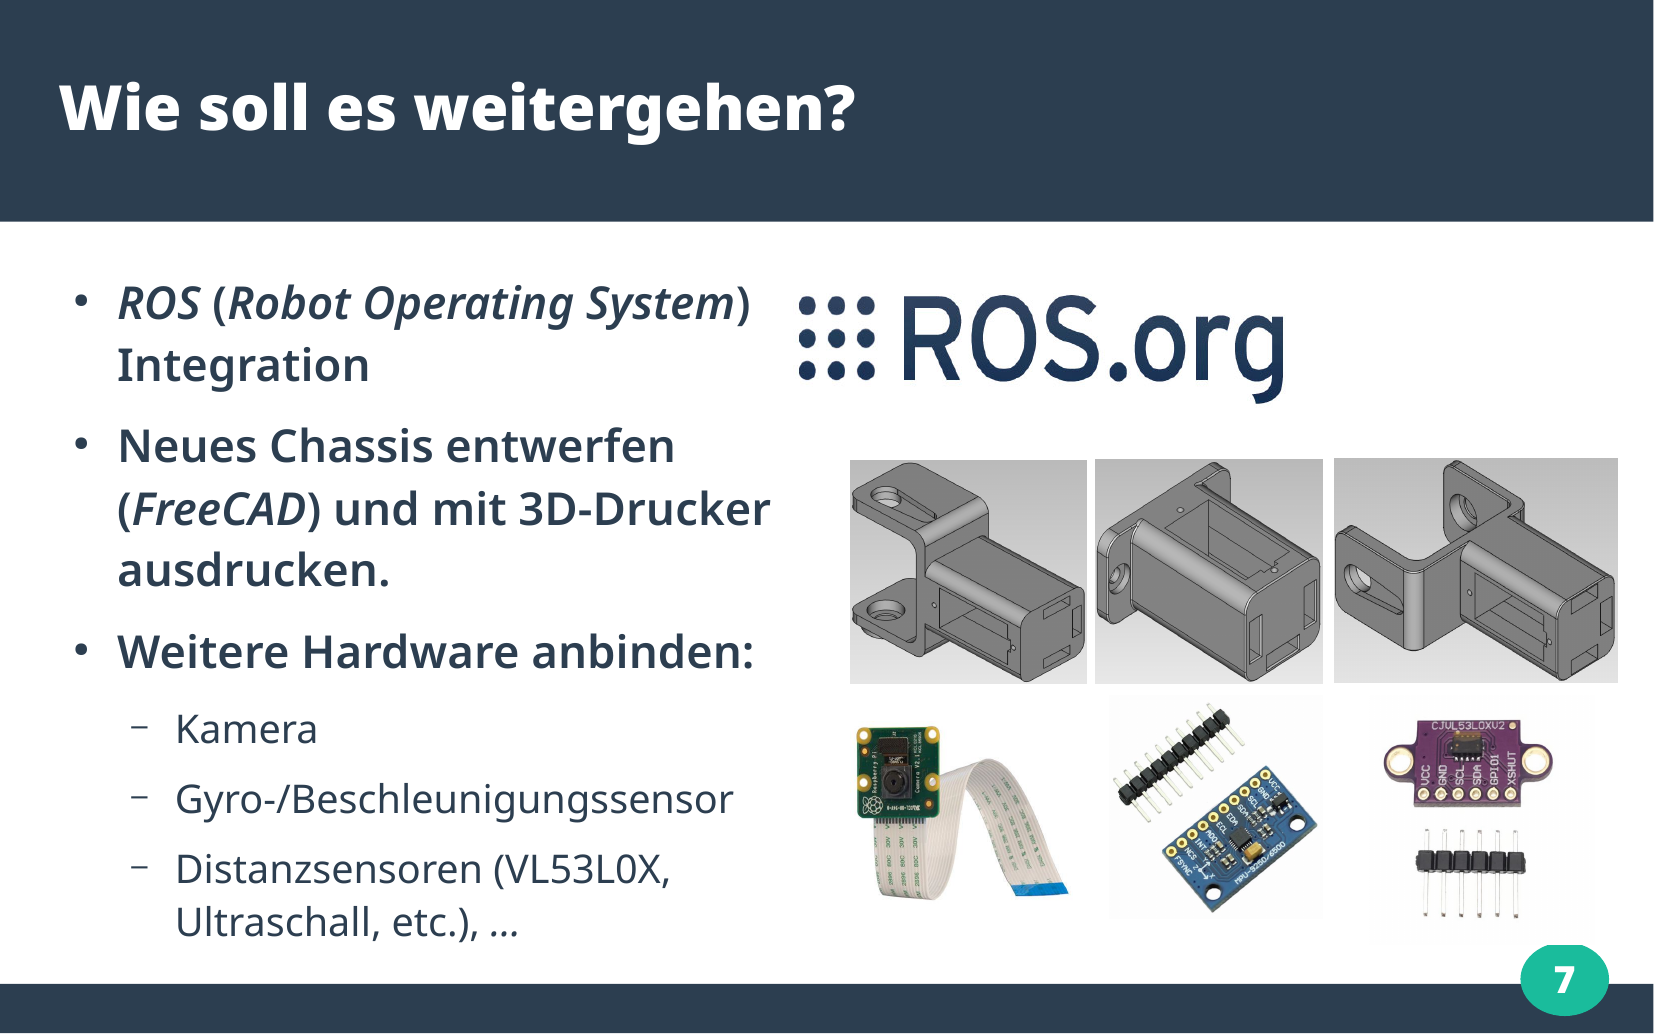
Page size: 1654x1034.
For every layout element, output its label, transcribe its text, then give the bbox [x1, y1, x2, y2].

picture [1334, 458, 1618, 683]
picture [850, 721, 1073, 904]
picture [1369, 695, 1595, 945]
picture [767, 242, 1324, 684]
list ROS (Robot Operating System) Integration Neues Chassis entwerfen (FreeCAD) und mit 3D-Drucker ausdrucken. Weitere Hardware anbinden: Kamera Gyro-/Beschleunigungssensor Distanzsensoren (VL53L0X, Ultraschall, etc.), … [58, 270, 809, 960]
title Wie soll es weitergehen? [58, 40, 1595, 172]
picture [1109, 695, 1323, 919]
